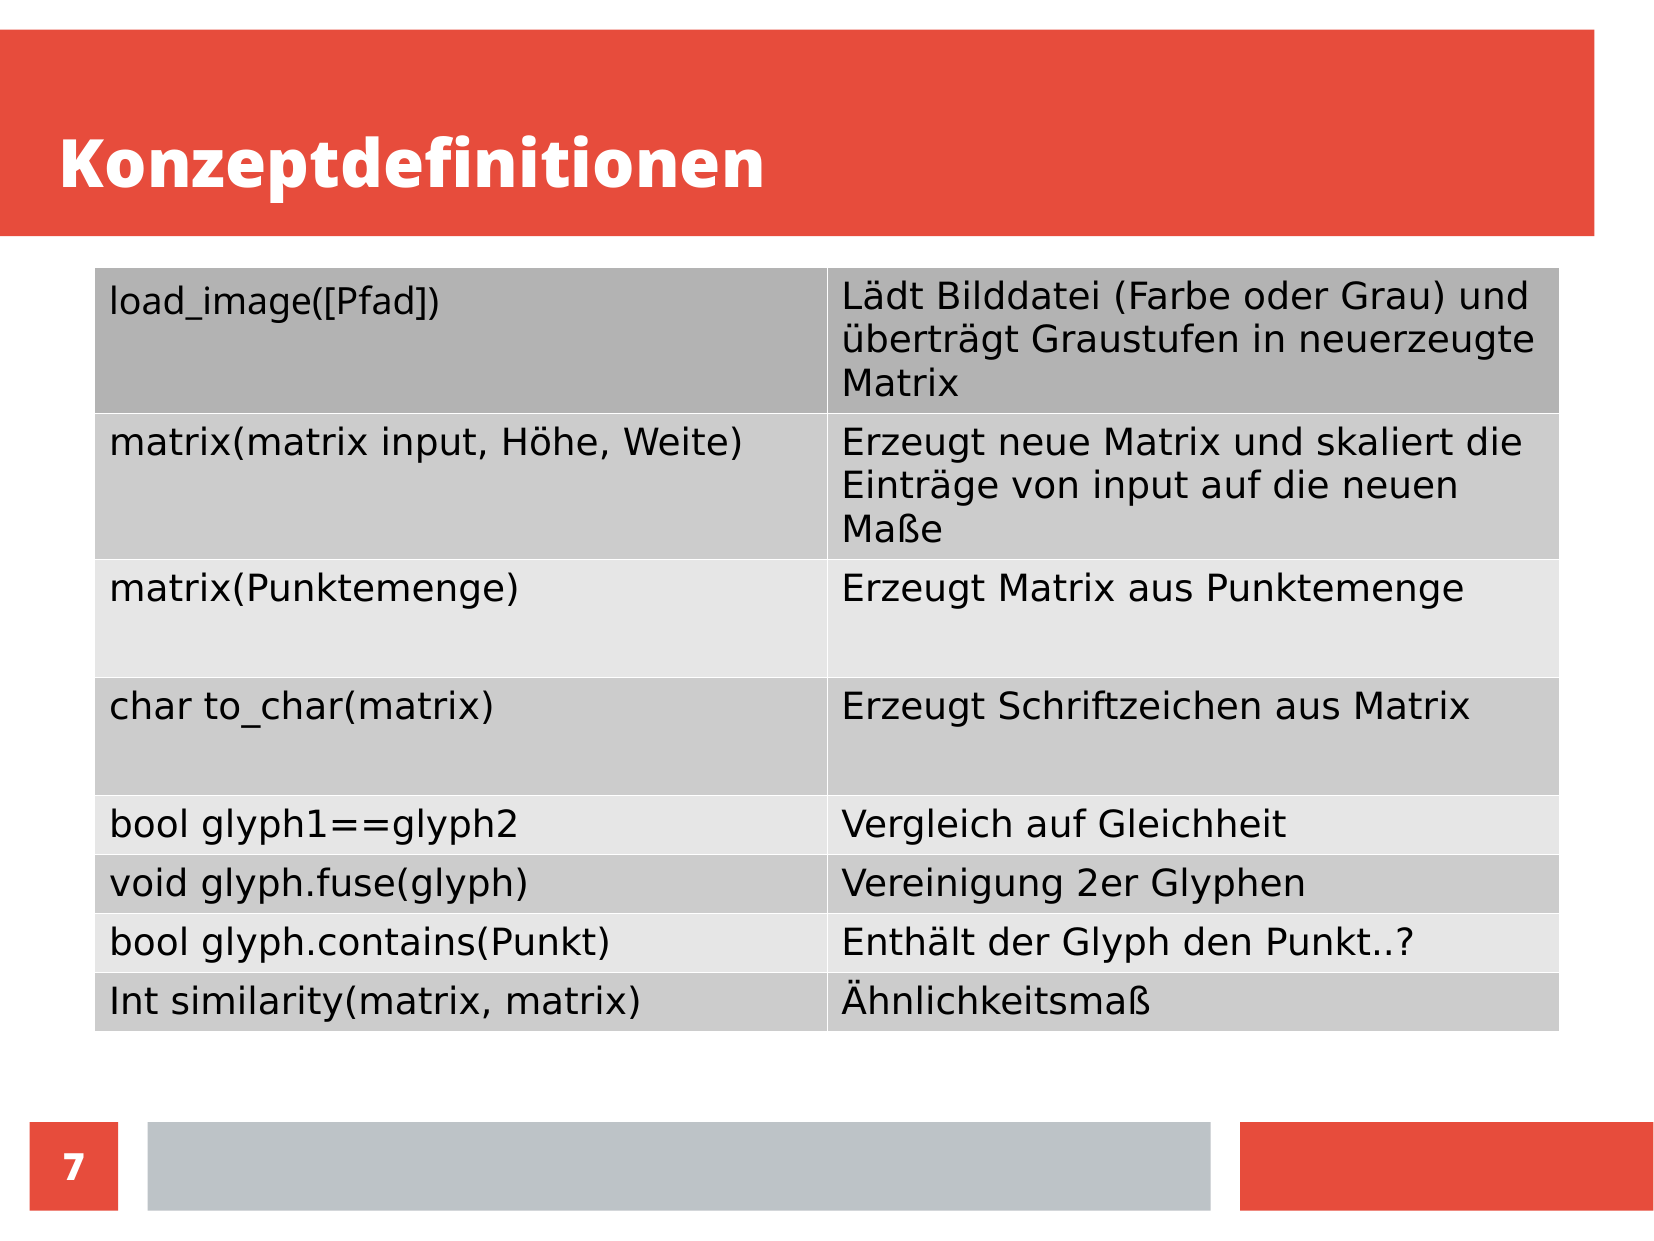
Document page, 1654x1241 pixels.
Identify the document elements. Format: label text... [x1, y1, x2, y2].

table_cell Erzeugt Schriftzeichen aus Matrix [828, 678, 1559, 795]
table_cell bool glyph1==glyph2 [95, 796, 827, 854]
table_cell matrix(Punktemenge) [95, 560, 827, 677]
table_cell matrix(matrix input, Höhe, Weite) [95, 414, 827, 559]
table_cell Vergleich auf Gleichheit [828, 796, 1559, 854]
table_cell void glyph.fuse(glyph) [95, 855, 827, 913]
table_cell Vereinigung 2er Glyphen [828, 855, 1559, 913]
table_cell Int similarity(matrix, matrix) [95, 973, 827, 1031]
table_header load_image([Pfad]) [95, 268, 827, 413]
table_cell Erzeugt Matrix aus Punktemenge [828, 560, 1559, 677]
title Konzeptdefinitionen [59, 59, 1595, 207]
table_cell char to_char(matrix) [95, 678, 827, 795]
table_cell Erzeugt neue Matrix und skaliert die Einträge von input auf die neuen Maße [828, 414, 1559, 559]
table_cell Ähnlichkeitsmaß [828, 973, 1559, 1031]
table_header Lädt Bilddatei (Farbe oder Grau) und überträgt Graustufen in neuerzeugte Matrix [828, 268, 1559, 413]
table_cell bool glyph.contains(Punkt) [95, 914, 827, 972]
table_cell Enthält der Glyph den Punkt..? [828, 914, 1559, 972]
